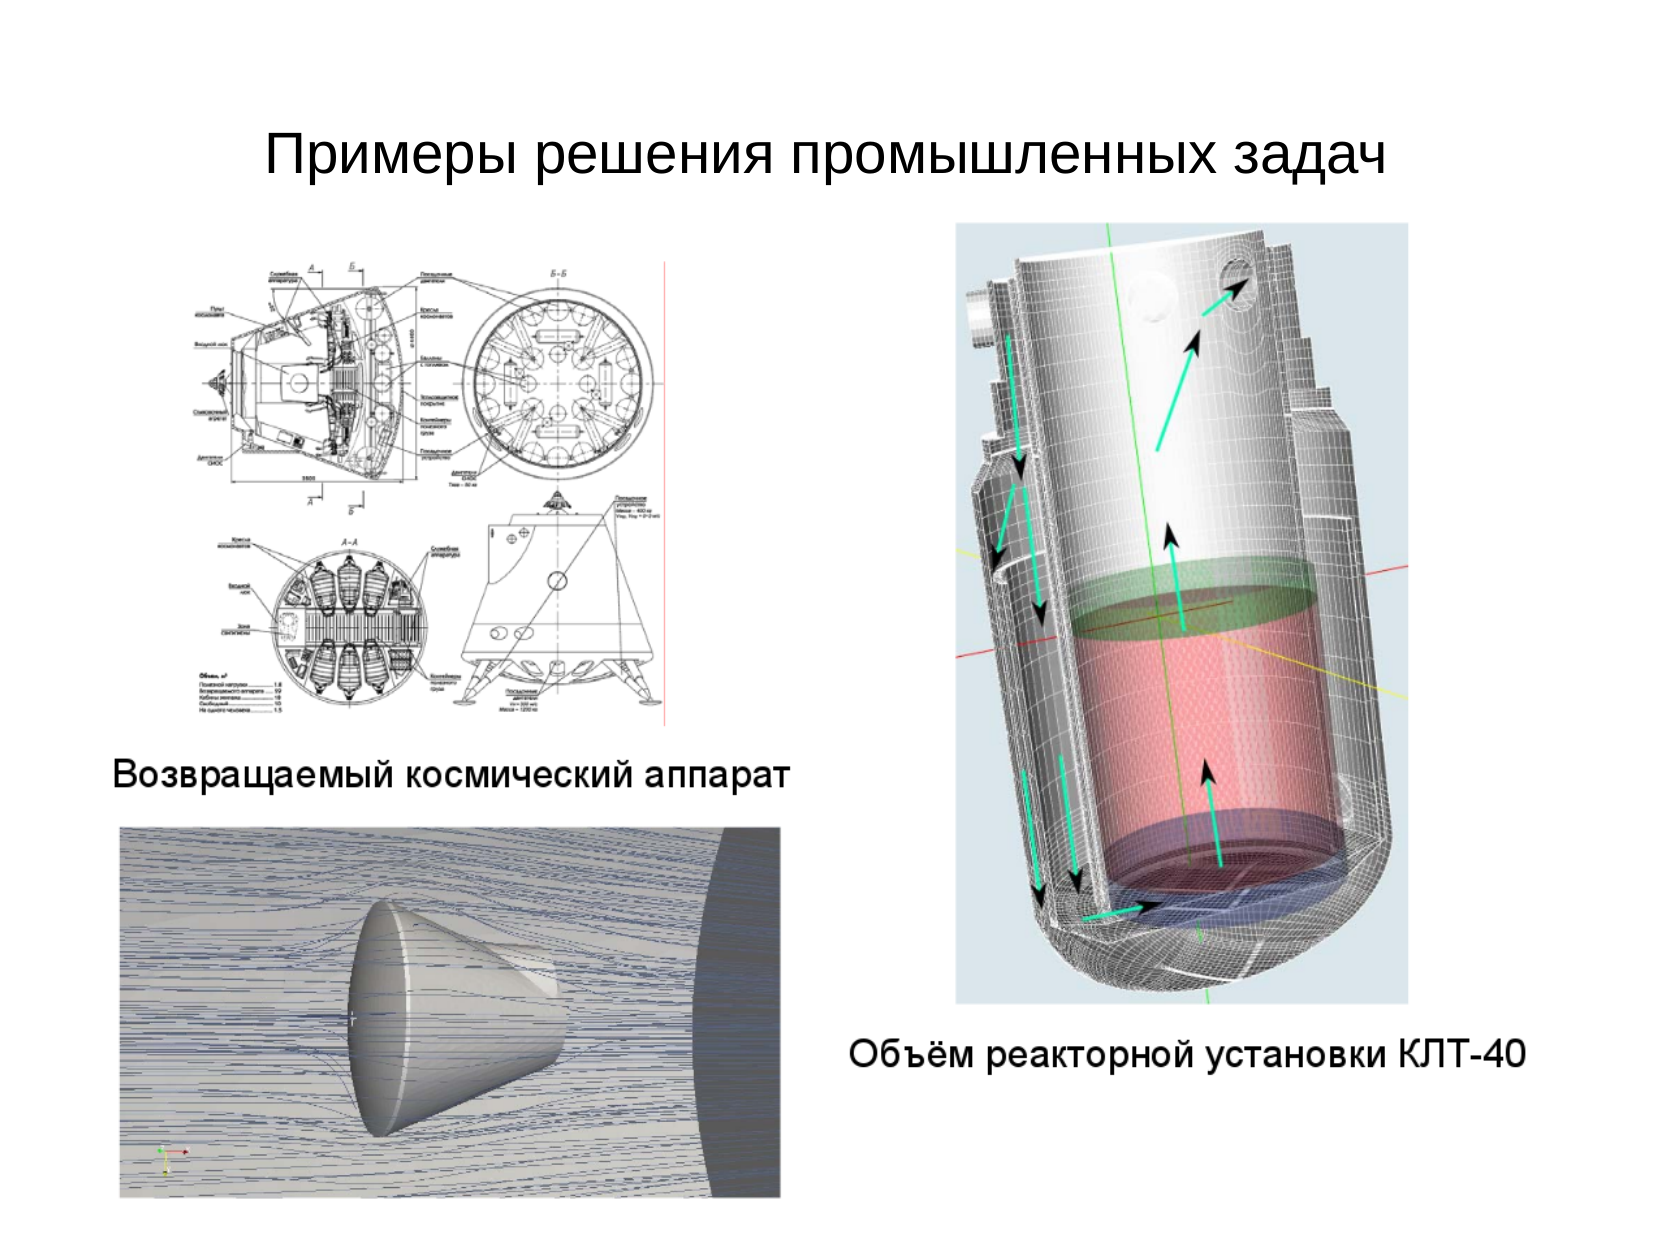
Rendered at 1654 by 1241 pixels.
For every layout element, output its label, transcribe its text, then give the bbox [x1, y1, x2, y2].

picture [94, 212, 1545, 1217]
title Примеры решения промышленных задач [82, 49, 1571, 257]
